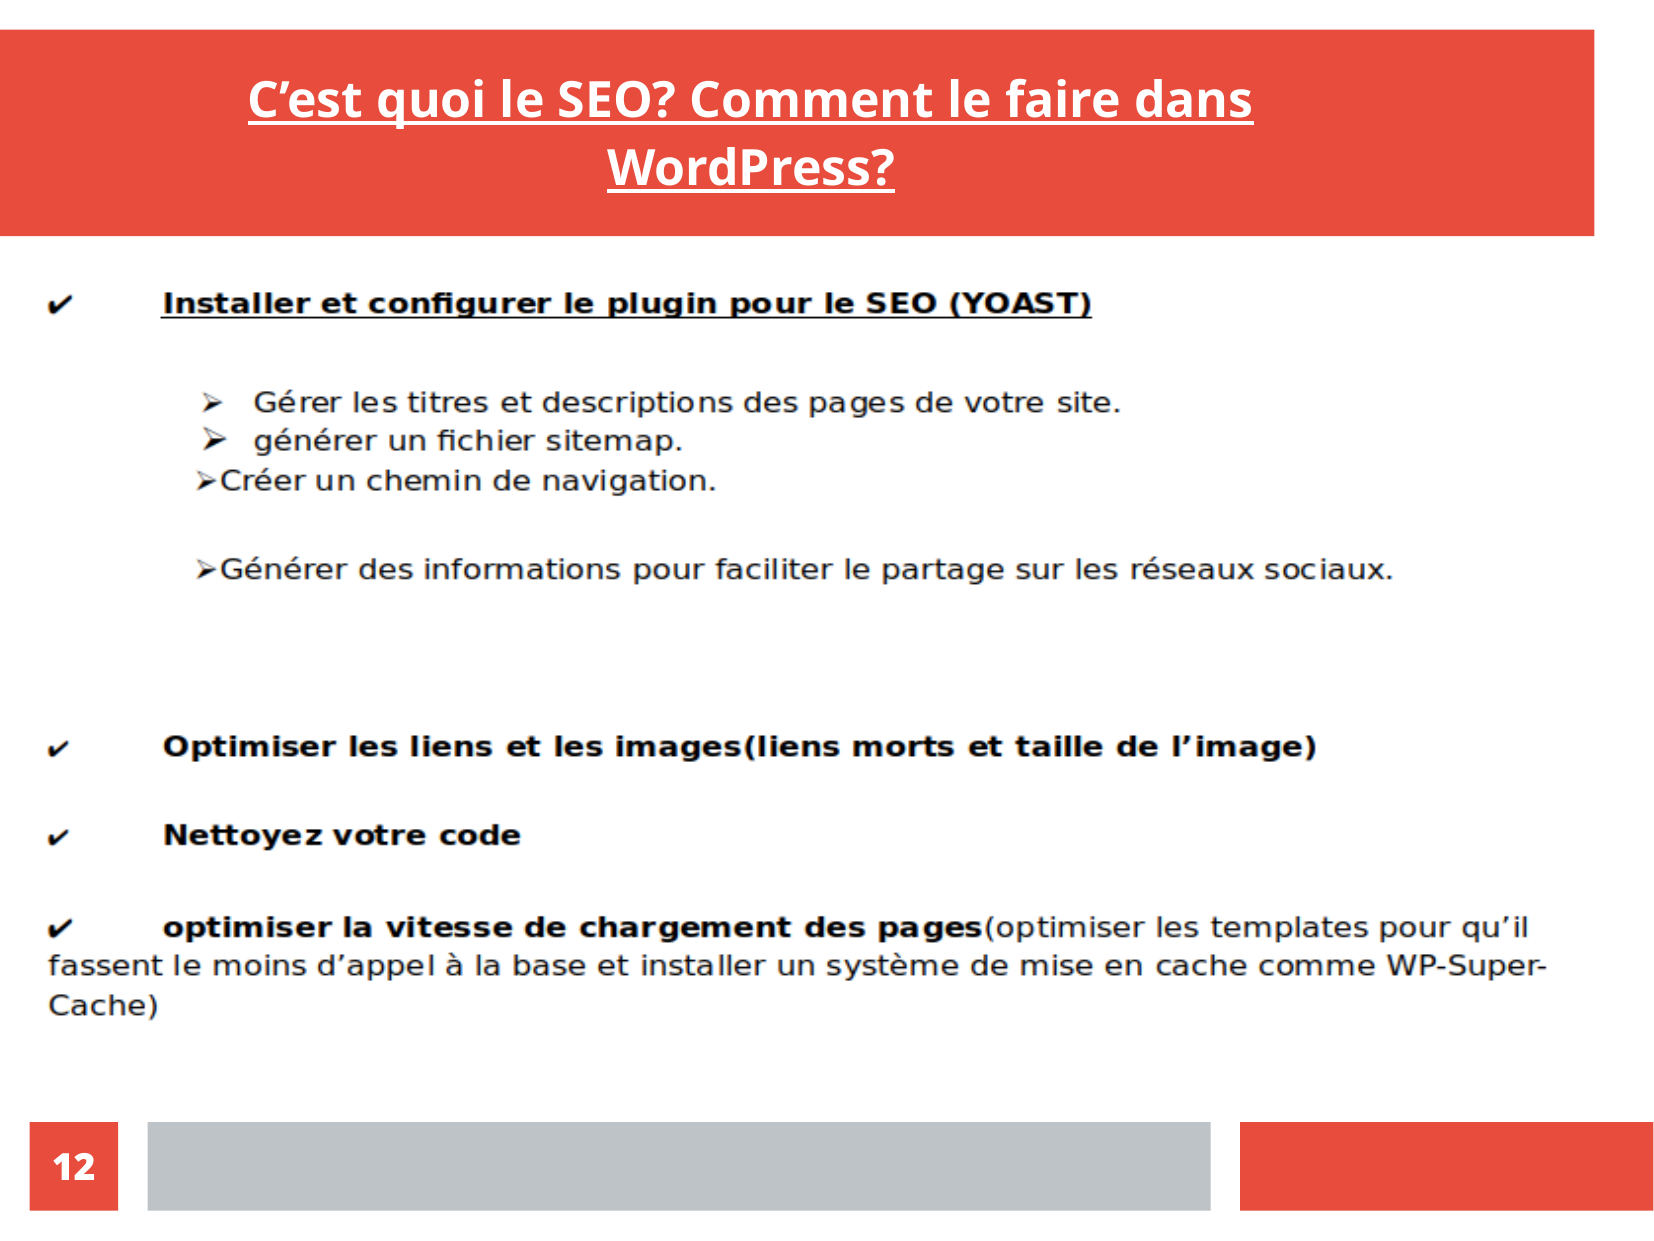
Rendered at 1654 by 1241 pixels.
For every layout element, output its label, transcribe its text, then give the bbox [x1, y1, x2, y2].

title C’est quoi le SEO? Comment le faire dans WordPress? [172, 52, 1515, 201]
picture [11, 258, 1586, 1040]
